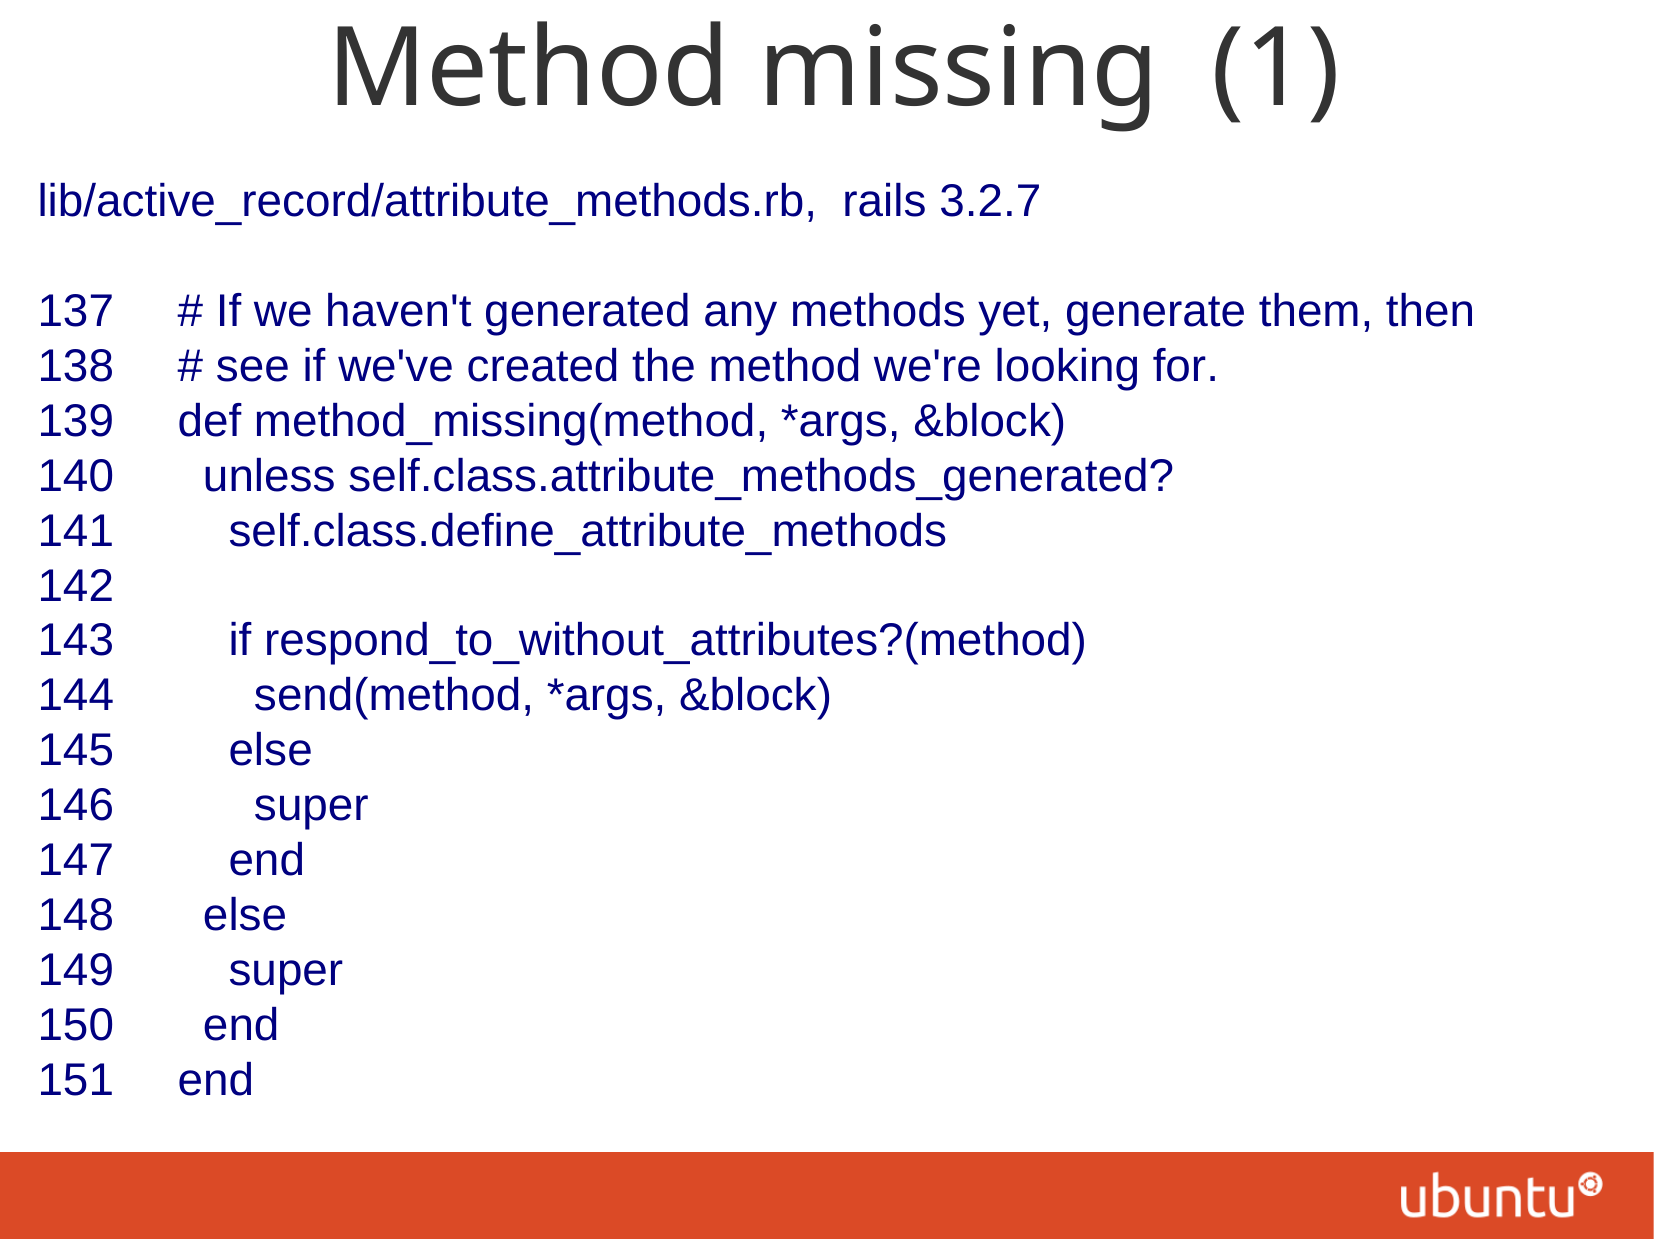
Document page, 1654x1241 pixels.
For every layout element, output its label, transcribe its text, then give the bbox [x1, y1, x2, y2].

title Method missing (1) [73, 0, 1613, 115]
picture [0, 1152, 1654, 1239]
subtitle lib/active_record/attribute_methods.rb, rails 3.2.7 137 # If we haven't generated any methods yet, generate them, then 138 # see if we've created the method we're looking for. 139 def method_missing(method, *args, &block) 140 unless self.class.attribute_methods_generated? 141 self.class.define_attribute_methods 142 143 if respond_to_without_attributes?(method) 144 send(method, *args, &block) 145 else 146 super 147 end 148 else 149 super 150 end 151 end [37, 115, 1613, 1160]
